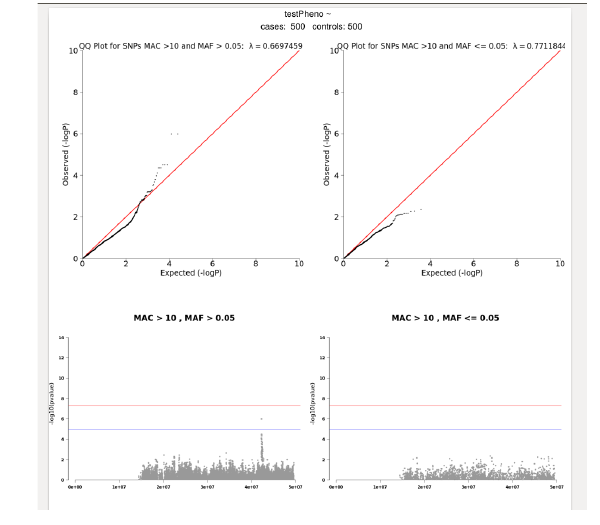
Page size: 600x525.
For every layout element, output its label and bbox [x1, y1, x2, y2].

picture [37, 3, 587, 510]
